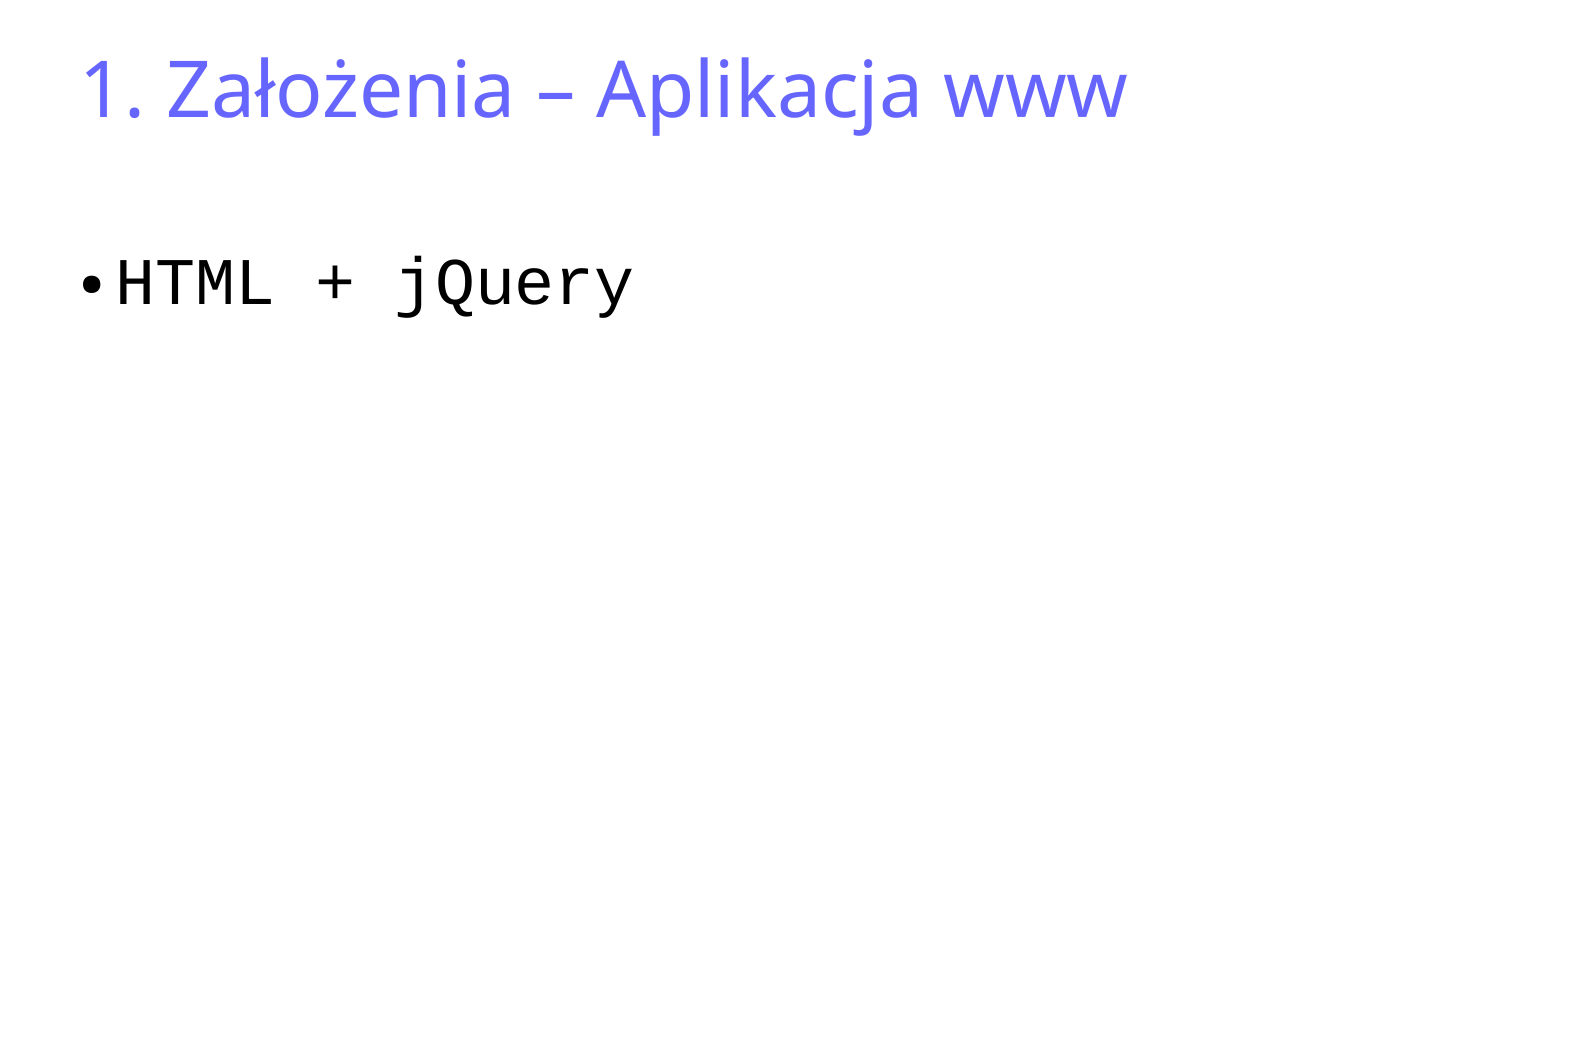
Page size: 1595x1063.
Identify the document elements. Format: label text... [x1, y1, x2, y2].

title 1. Założenia – Aplikacja www [79, 42, 1515, 220]
subtitle HTML + jQuery [79, 248, 1515, 951]
